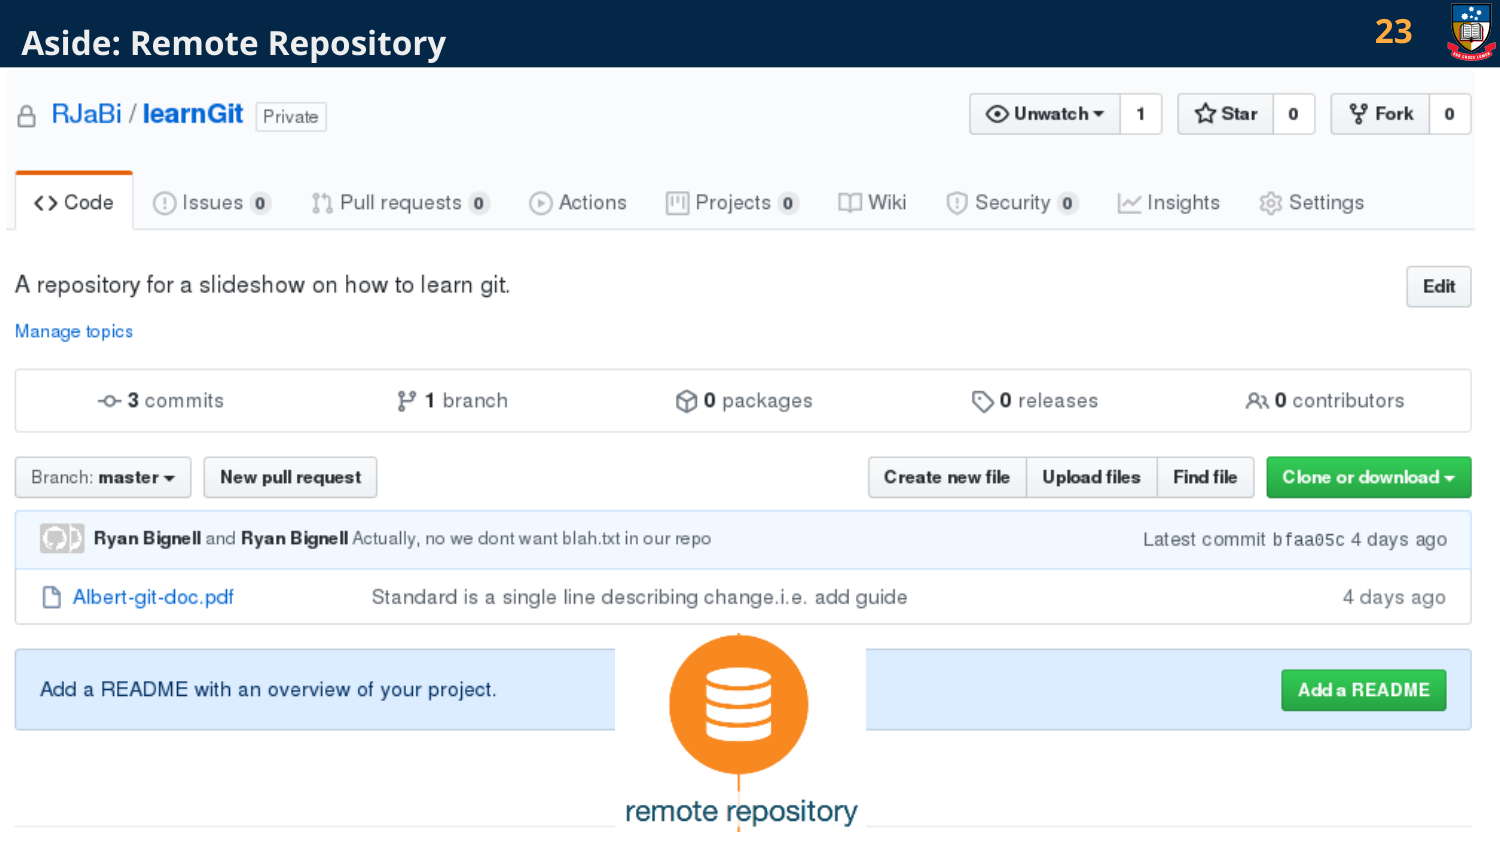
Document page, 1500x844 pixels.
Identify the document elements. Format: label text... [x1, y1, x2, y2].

slide_number <number> [1338, 0, 1428, 65]
subtitle Aside: Remote Repository [6, 1, 728, 63]
picture [6, 71, 1475, 832]
picture [1446, 1, 1497, 63]
